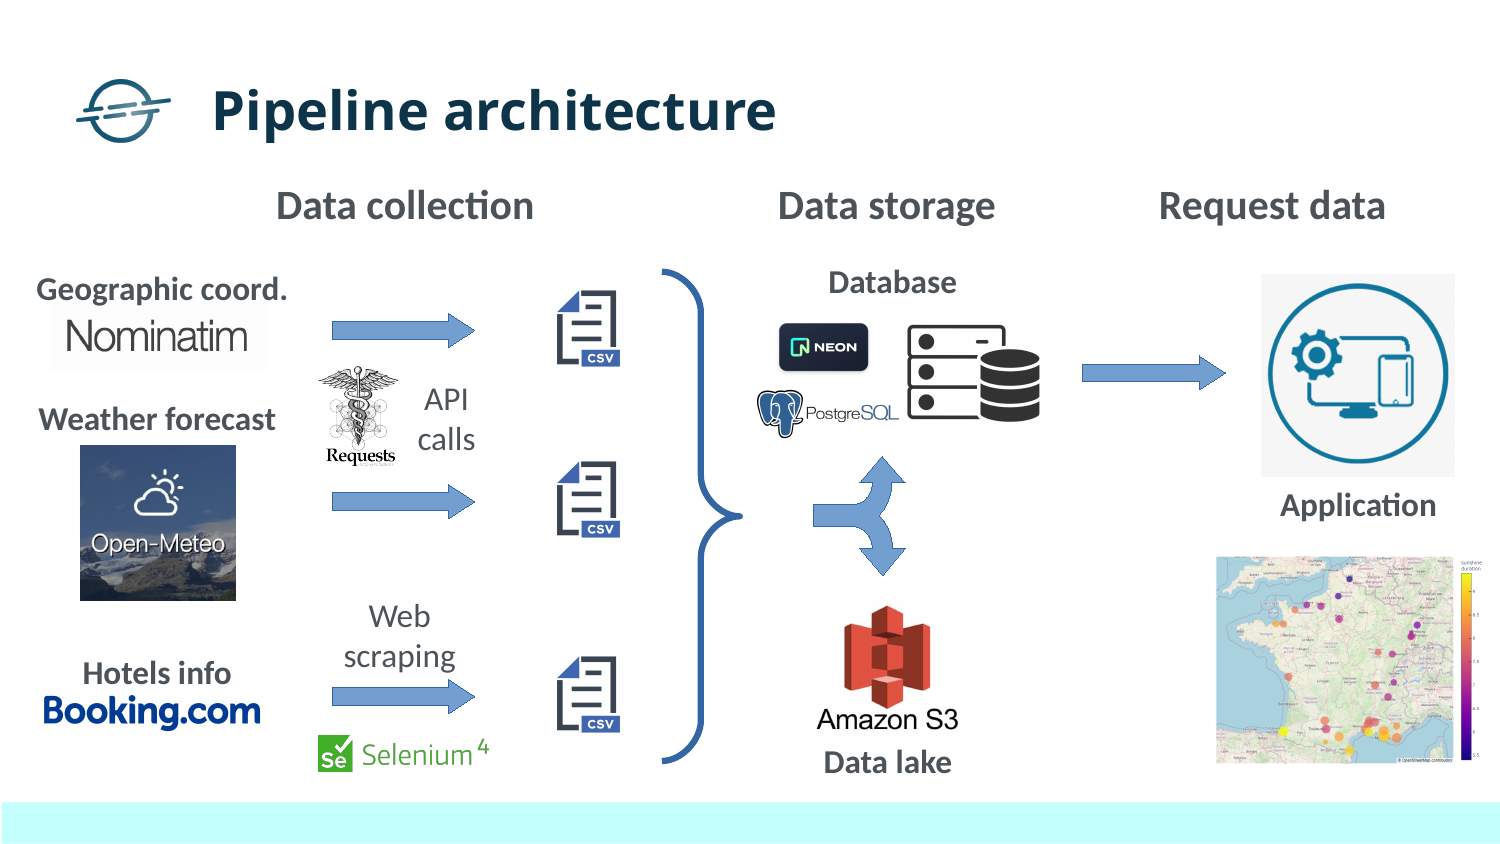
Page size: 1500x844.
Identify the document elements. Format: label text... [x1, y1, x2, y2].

text_box [1082, 355, 1226, 390]
title API calls [400, 362, 494, 472]
text_box [813, 456, 906, 576]
title Request data [1125, 162, 1420, 236]
title Web scraping [314, 579, 485, 689]
text_box [1, 802, 1500, 844]
picture [536, 447, 641, 552]
title Geographic coord. [0, 252, 327, 326]
title Hotels info [0, 636, 337, 710]
picture [797, 594, 976, 724]
picture [80, 456, 236, 601]
picture [318, 366, 399, 471]
picture [757, 381, 899, 447]
title Application [1231, 468, 1486, 542]
picture [775, 321, 872, 377]
title Pipeline architecture [196, 61, 874, 163]
title Weather forecast [0, 382, 337, 456]
picture [536, 642, 641, 747]
text_box [337, 689, 475, 714]
picture [39, 710, 264, 736]
picture [51, 326, 267, 370]
picture [536, 276, 641, 381]
picture [903, 321, 1047, 428]
title Database [745, 245, 1041, 319]
text_box [332, 484, 475, 519]
title Data collection [243, 162, 568, 236]
picture [318, 735, 489, 772]
text_box [332, 313, 475, 348]
title Data storage [739, 162, 1035, 236]
picture [1261, 274, 1455, 468]
picture [76, 79, 171, 143]
picture [1213, 554, 1484, 765]
title Data lake [792, 724, 983, 798]
